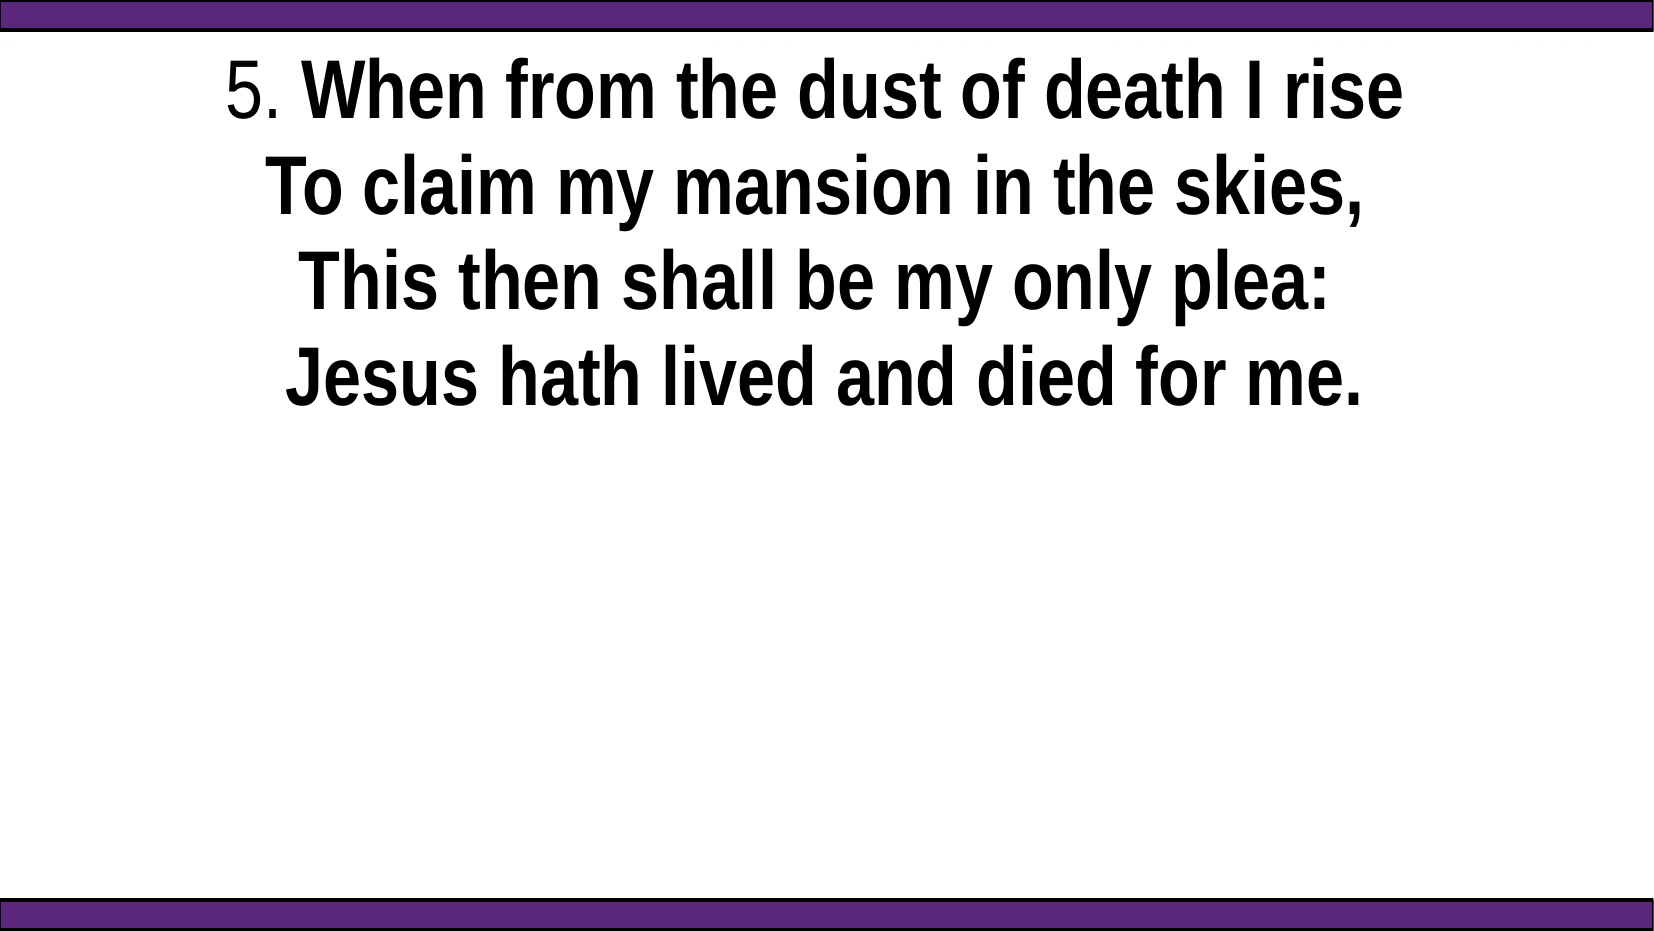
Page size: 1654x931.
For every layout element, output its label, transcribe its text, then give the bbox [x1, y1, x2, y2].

picture [0, 31, 1654, 900]
text_box 5. When from the dust of death I rise To claim my mansion in the skies, This then shall be my only plea: Jesus hath lived and died for me. [60, 33, 1591, 432]
text_box [0, 0, 1654, 31]
text_box [0, 900, 1654, 931]
